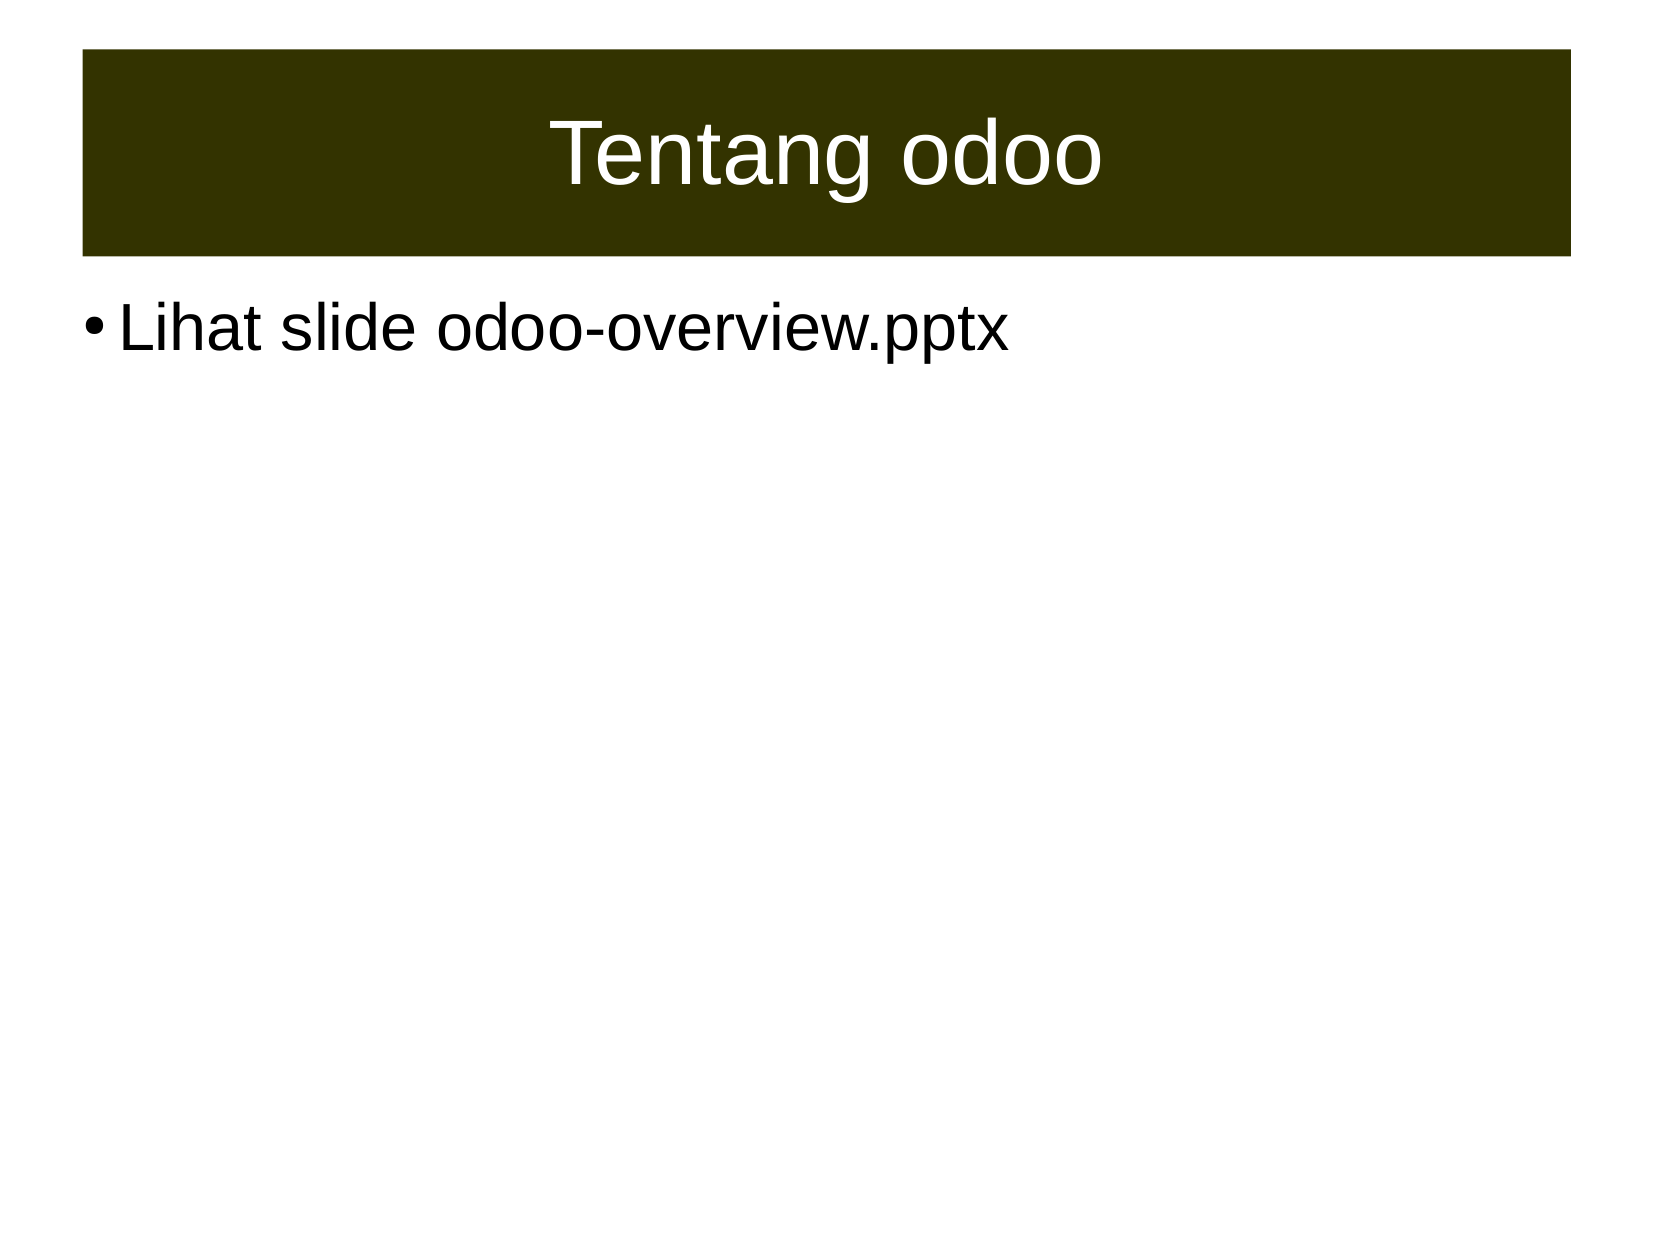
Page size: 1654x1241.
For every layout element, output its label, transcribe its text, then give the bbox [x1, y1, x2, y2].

title Tentang odoo [82, 49, 1571, 257]
list Lihat slide odoo-overview.pptx [82, 290, 1571, 1010]
